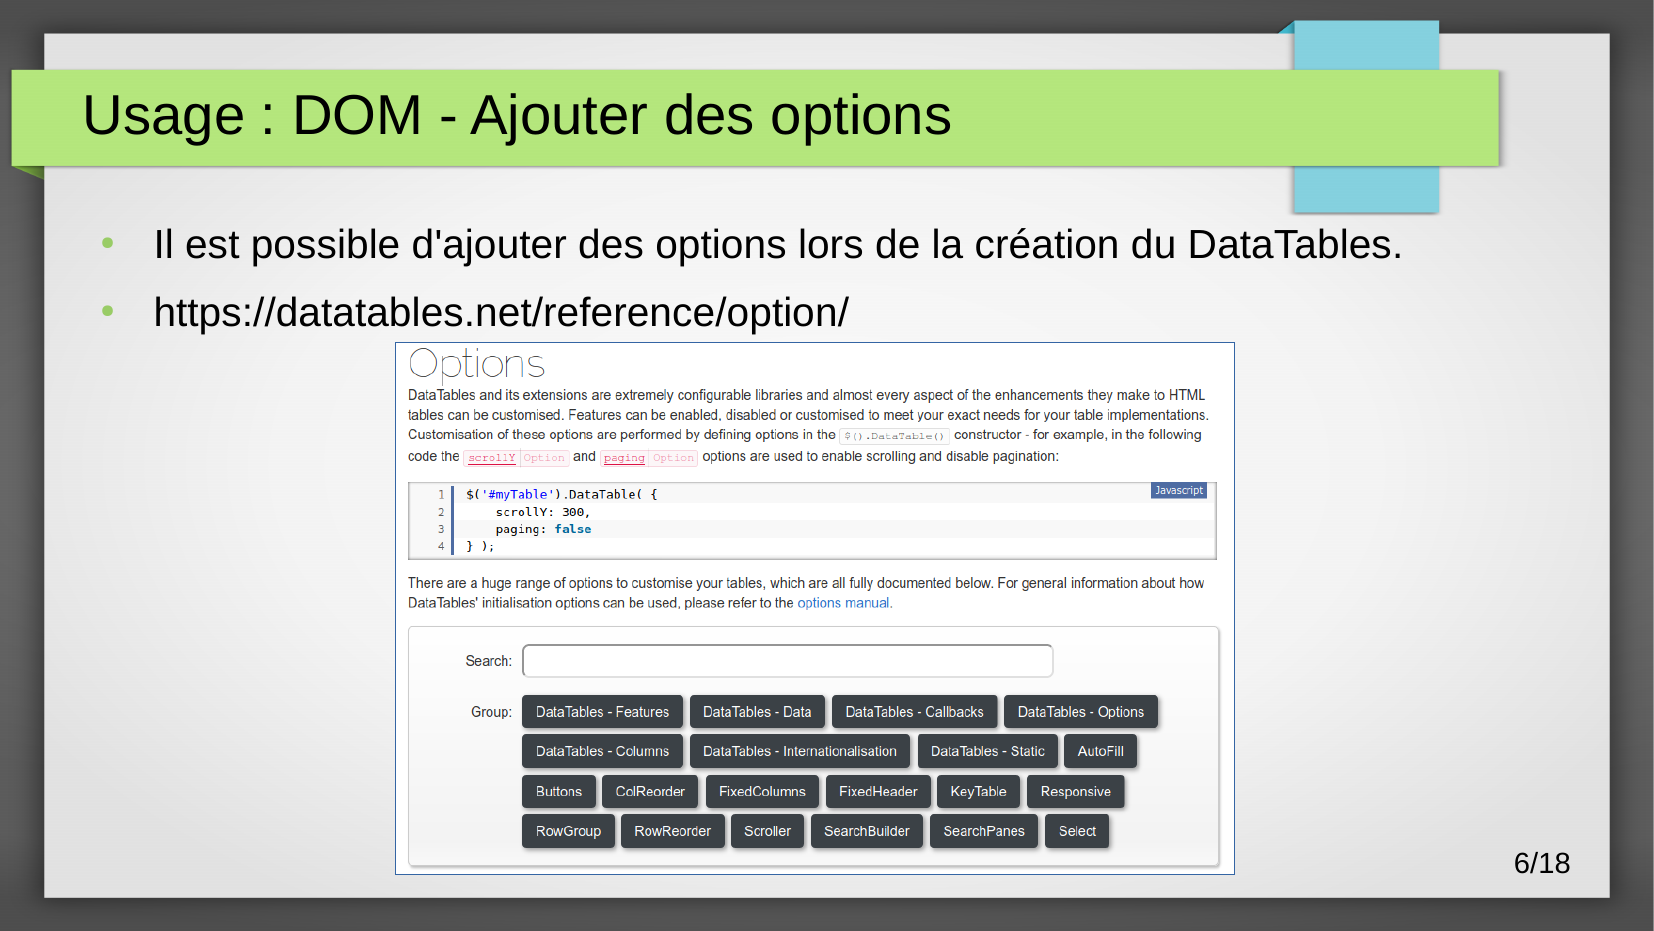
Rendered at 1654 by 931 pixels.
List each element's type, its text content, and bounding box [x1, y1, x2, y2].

title Usage : DOM - Ajouter des options [82, 70, 1264, 160]
list Il est possible d'ajouter des options lors de la création du DataTables. https://datatables.net/reference/option/ [82, 221, 1571, 761]
picture [0, 0, 1654, 931]
